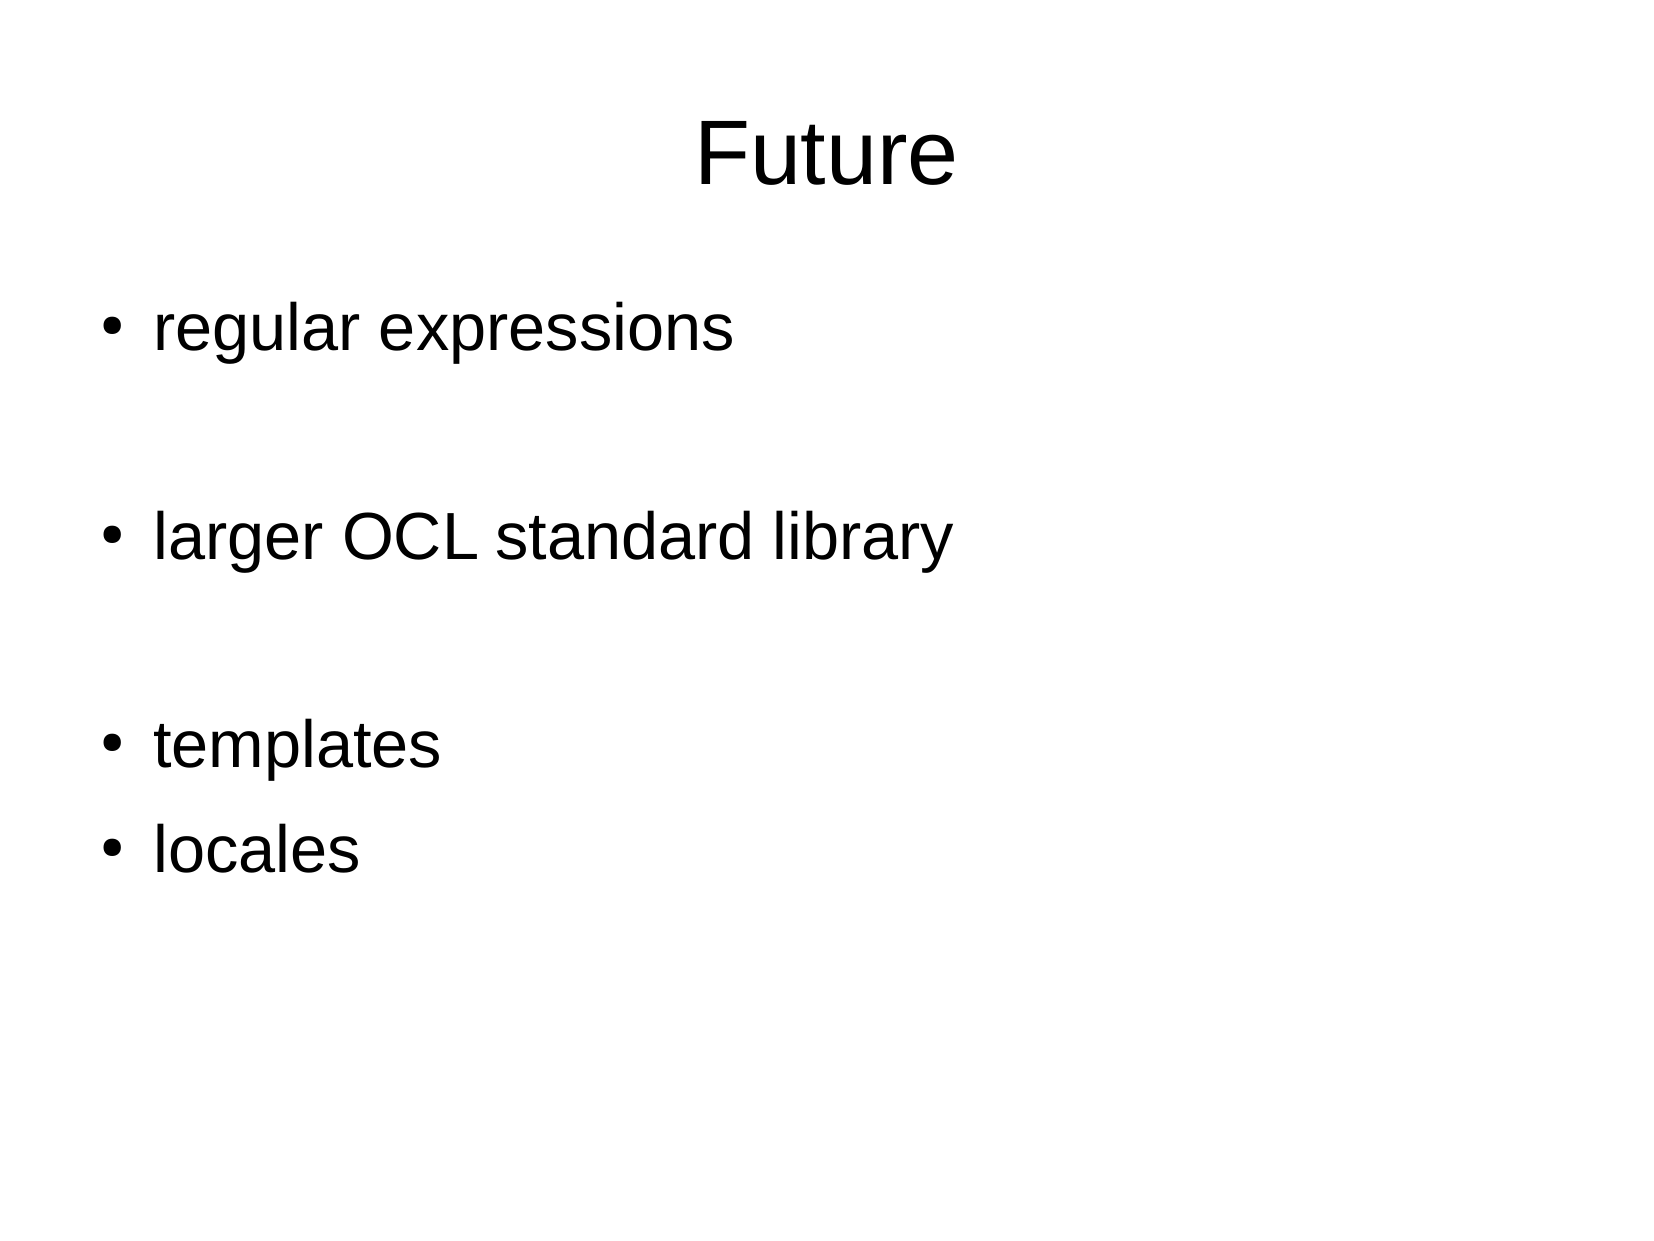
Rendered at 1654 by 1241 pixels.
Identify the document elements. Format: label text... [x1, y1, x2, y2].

list regular expressions larger OCL standard library templates locales [82, 290, 1571, 1094]
title Future [82, 56, 1571, 250]
